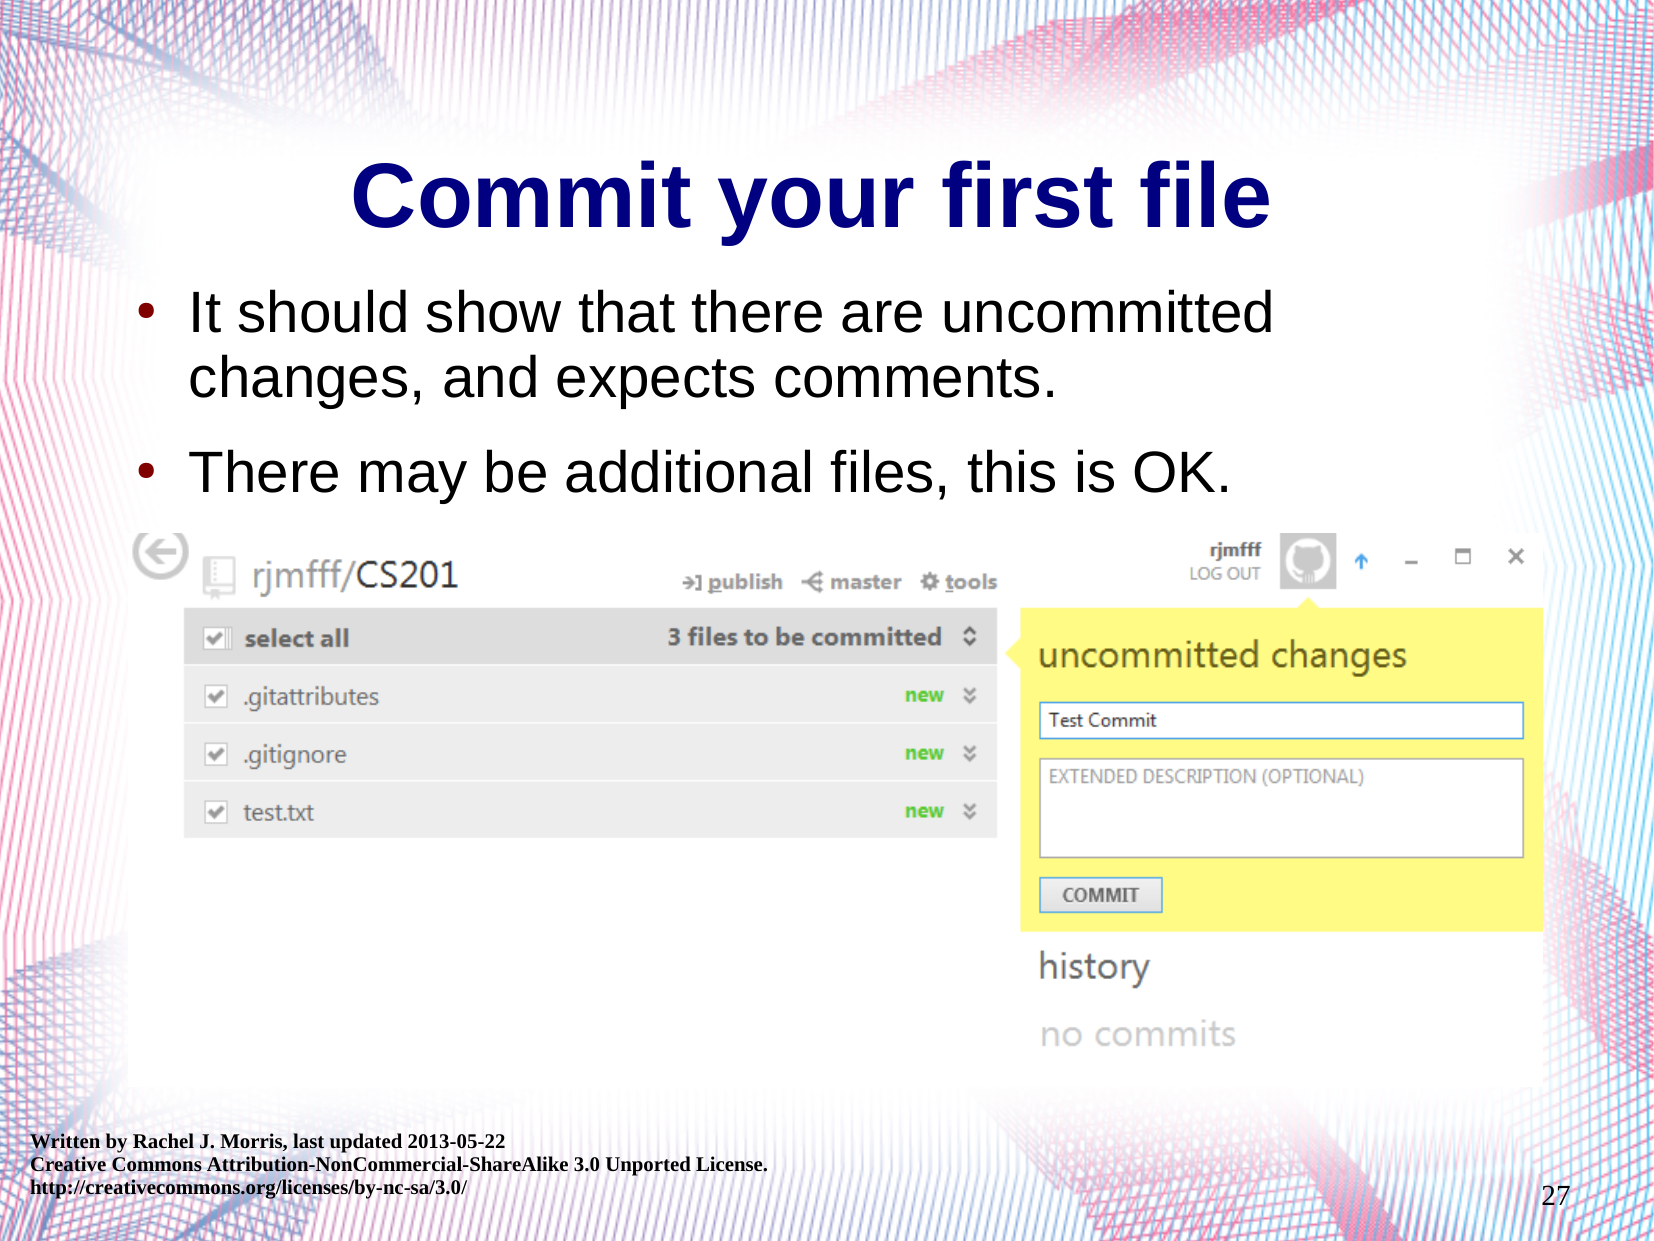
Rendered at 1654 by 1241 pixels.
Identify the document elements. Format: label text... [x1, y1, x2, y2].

title Commit your first file [118, 112, 1506, 280]
picture [0, 0, 1654, 1241]
list It should show that there are uncommitted changes, and expects comments. There may be additional files, this is OK. [118, 280, 1511, 655]
